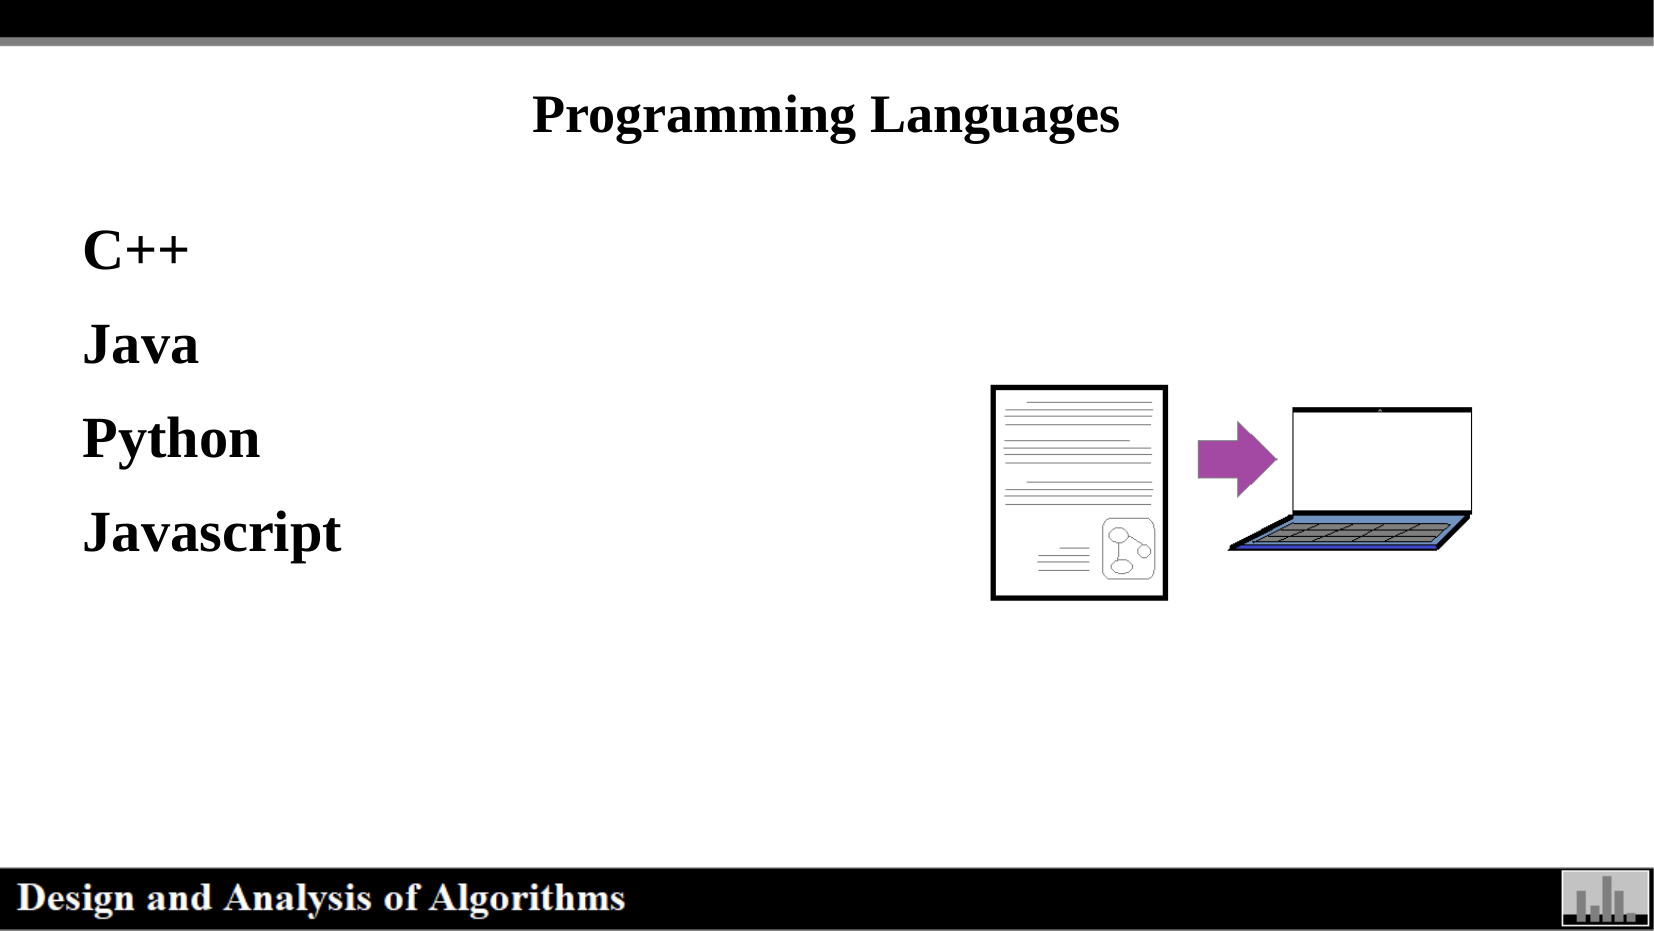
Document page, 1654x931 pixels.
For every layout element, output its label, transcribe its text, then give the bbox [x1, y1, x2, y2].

picture [0, 0, 1654, 931]
title Programming Languages [82, 37, 1571, 193]
list C++ Java Python Javascript [82, 217, 809, 758]
